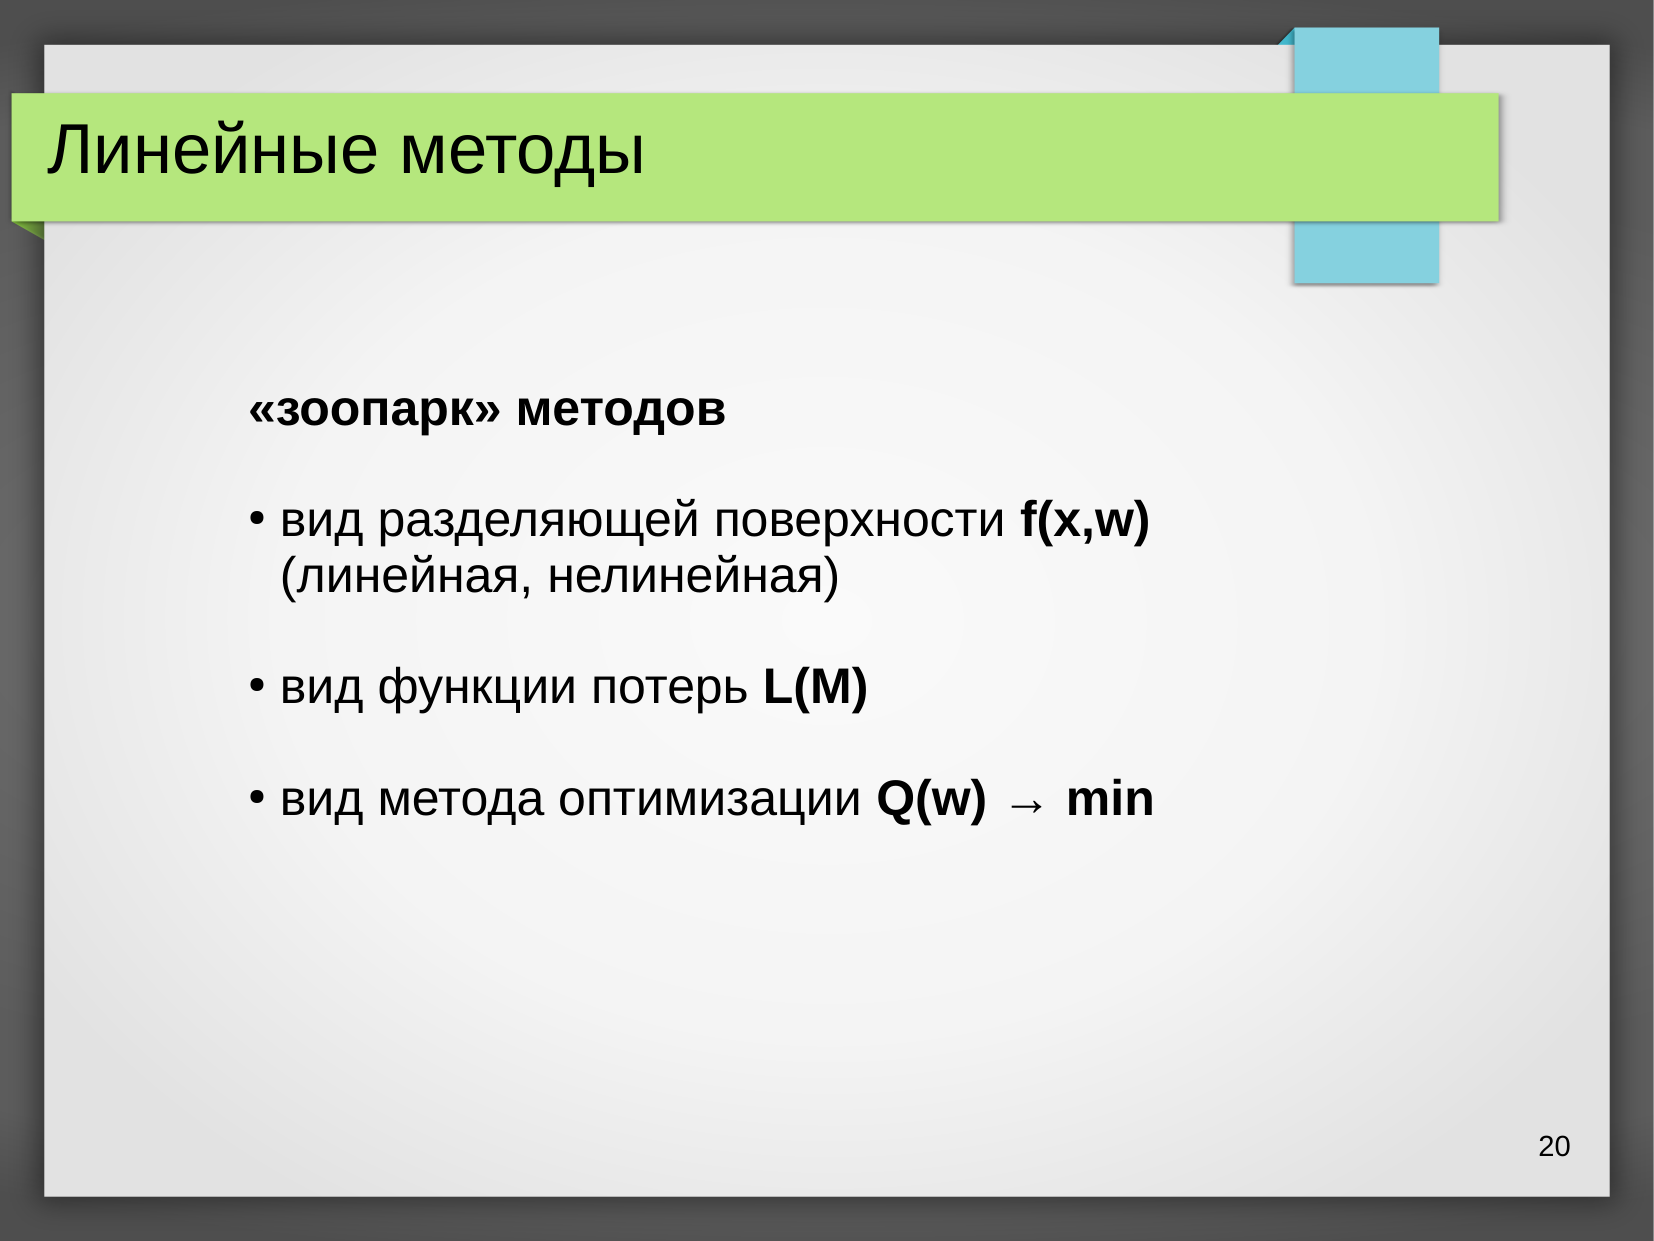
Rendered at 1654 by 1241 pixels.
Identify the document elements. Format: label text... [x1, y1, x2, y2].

title Линейные методы [47, 109, 1501, 189]
text_box «зоопарк» методов вид разделяющей поверхности f(x,w) (линейная, нелинейная) вид функции потерь L(M) вид метода оптимизации Q(w) → min [248, 351, 1382, 910]
picture [0, 0, 1654, 1241]
